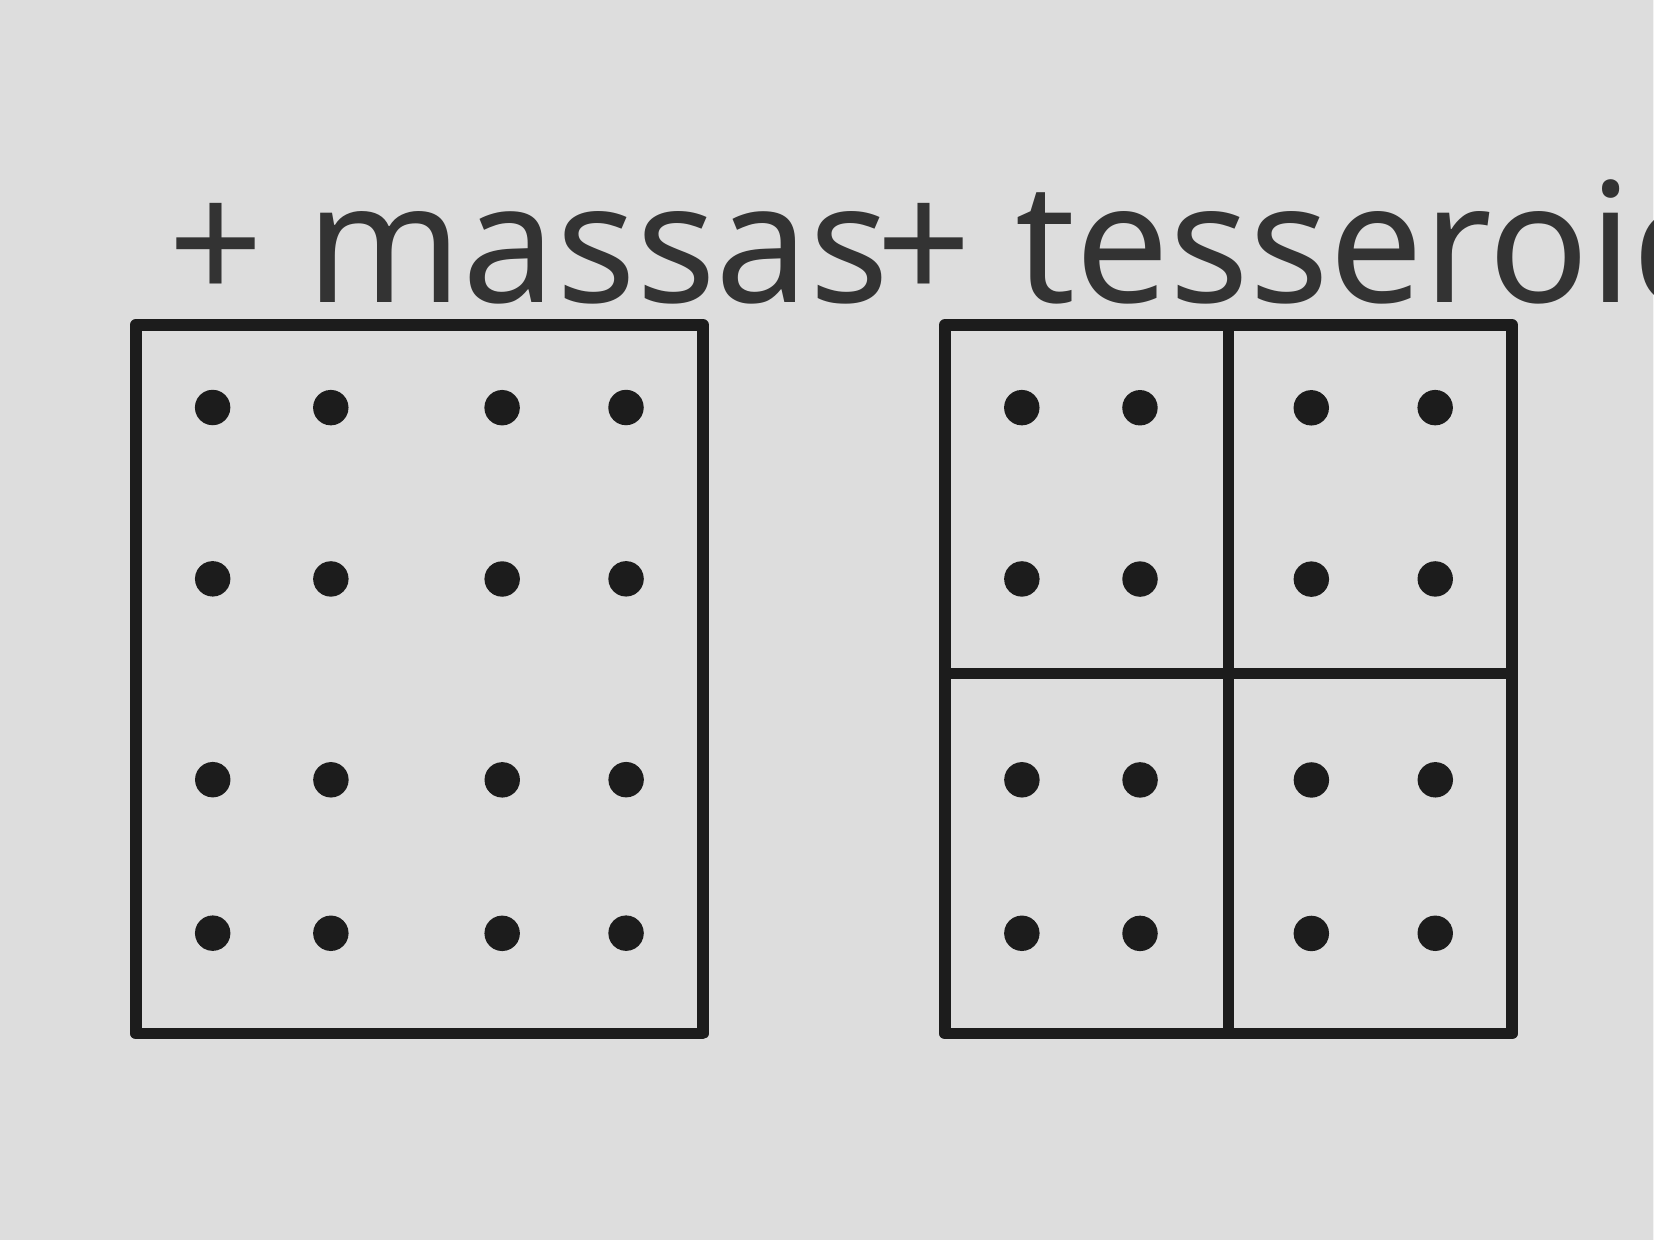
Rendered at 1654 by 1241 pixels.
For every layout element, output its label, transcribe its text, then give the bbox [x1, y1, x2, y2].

text_box [1293, 762, 1330, 798]
text_box [1417, 561, 1453, 597]
text_box [608, 915, 644, 951]
text_box [484, 389, 520, 426]
text_box [484, 561, 520, 597]
text_box [1004, 915, 1040, 952]
text_box [1293, 915, 1330, 952]
text_box [1122, 915, 1158, 952]
text_box [1122, 561, 1158, 597]
text_box [313, 389, 349, 426]
text_box [194, 915, 231, 951]
text_box [313, 561, 349, 597]
text_box [313, 762, 349, 798]
text_box + massas [153, 116, 664, 325]
text_box [194, 561, 231, 597]
text_box [1122, 390, 1158, 426]
text_box [194, 389, 231, 426]
text_box [1004, 561, 1040, 597]
text_box + tesseroides [862, 116, 1581, 325]
text_box [313, 915, 349, 952]
text_box [1417, 915, 1453, 952]
text_box [1417, 389, 1453, 426]
text_box [1122, 762, 1158, 798]
text_box [608, 389, 644, 426]
text_box [484, 915, 520, 952]
text_box [608, 761, 644, 798]
text_box [195, 761, 231, 798]
text_box [1293, 561, 1330, 597]
text_box [1004, 389, 1040, 426]
text_box [1004, 762, 1040, 798]
text_box [1293, 390, 1330, 426]
text_box [484, 762, 520, 798]
text_box [1417, 762, 1454, 798]
text_box [608, 561, 644, 597]
